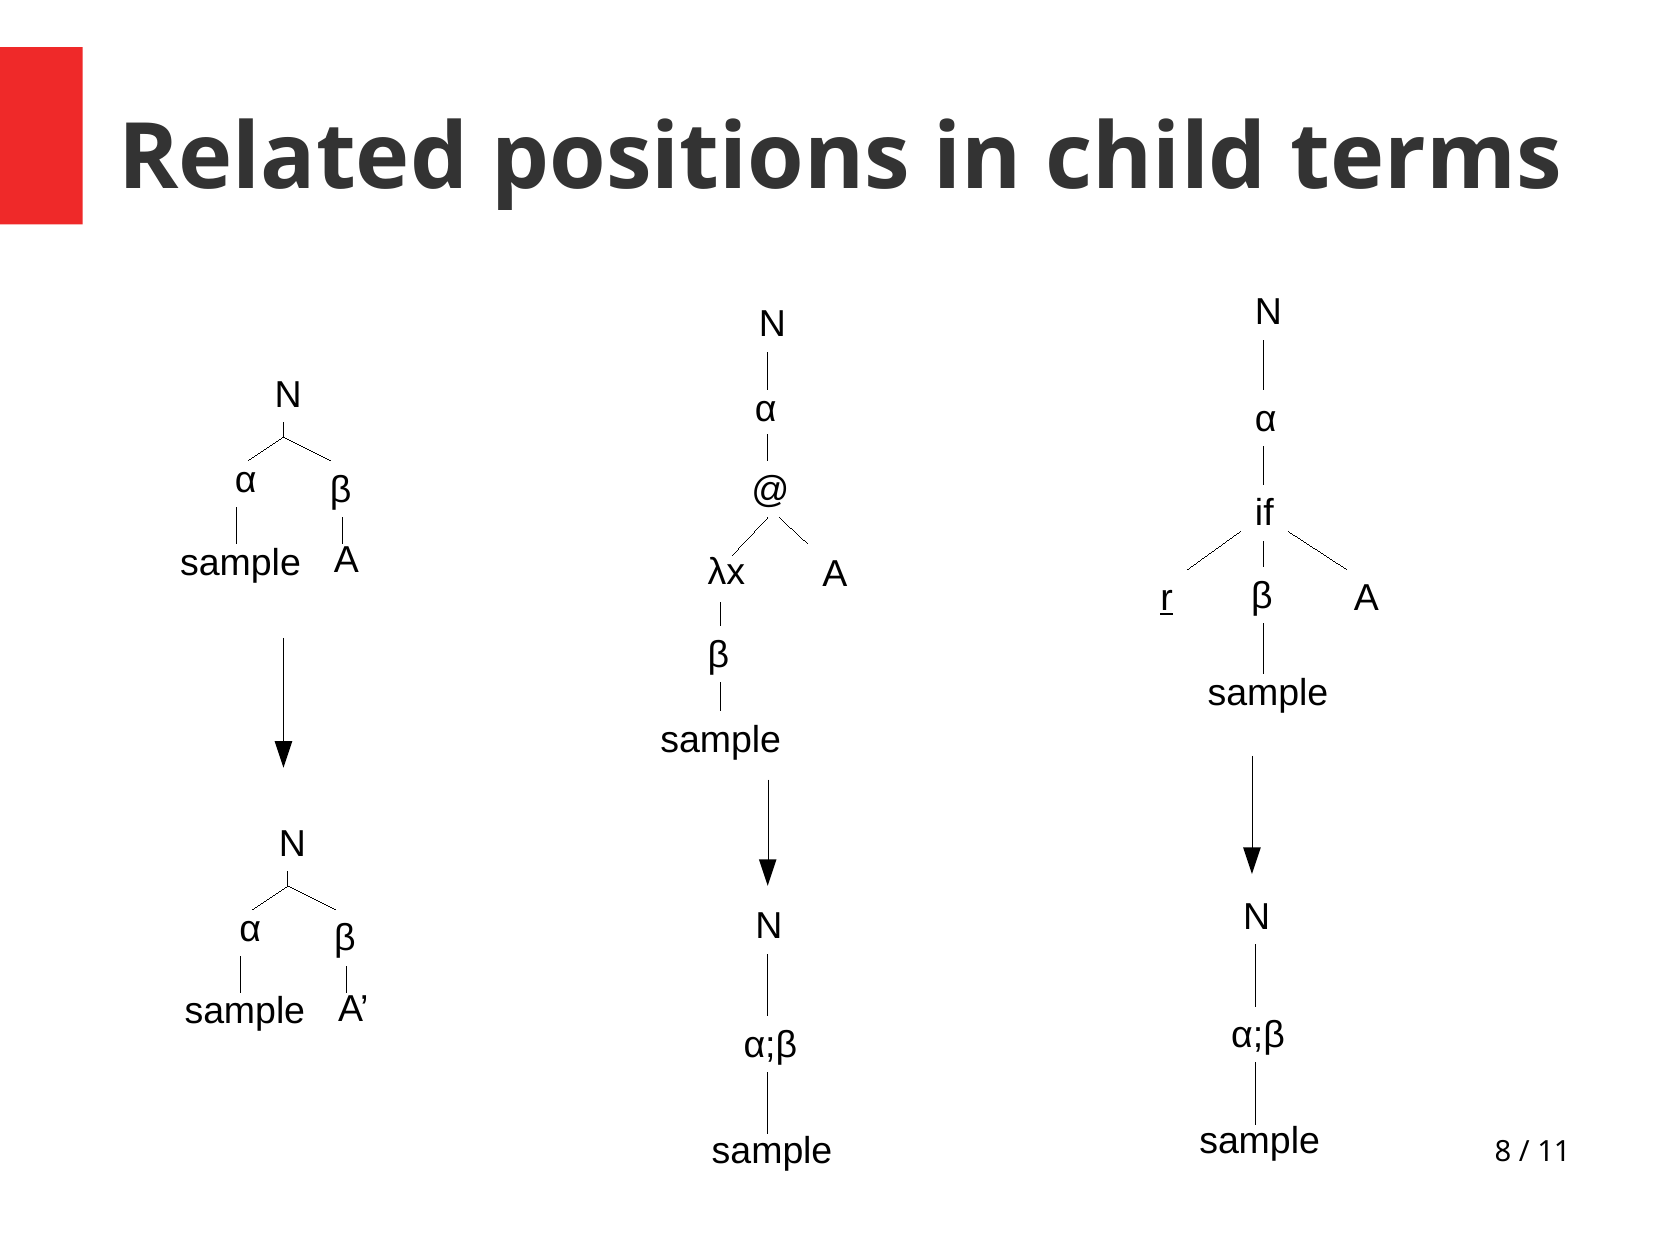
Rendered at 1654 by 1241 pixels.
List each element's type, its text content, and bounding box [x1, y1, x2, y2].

text_box sample [169, 982, 320, 1040]
text_box α;β [1216, 1006, 1300, 1063]
text_box α [224, 899, 277, 957]
text_box if [1240, 484, 1289, 542]
text_box β [1236, 566, 1288, 624]
text_box N [264, 814, 321, 872]
text_box sample [696, 1122, 847, 1179]
text_box N [259, 366, 317, 423]
text_box r [1145, 569, 1188, 626]
text_box sample [1184, 1112, 1335, 1170]
text_box β [319, 909, 371, 967]
text_box N [740, 897, 798, 955]
title Related positions in child terms [118, 45, 1571, 260]
text_box A [318, 531, 374, 589]
text_box λx [692, 543, 761, 615]
text_box A [807, 545, 863, 603]
text_box α [220, 451, 272, 508]
text_box sample [1192, 663, 1344, 721]
text_box @ [736, 460, 805, 518]
text_box β [692, 625, 745, 683]
text_box A’ [323, 980, 390, 1080]
text_box N [1228, 888, 1285, 945]
text_box β [315, 460, 367, 518]
text_box α [1240, 389, 1292, 447]
text_box N [1240, 283, 1297, 341]
text_box sample [645, 710, 796, 768]
text_box α;β [728, 1015, 813, 1073]
text_box N [744, 295, 801, 353]
text_box sample [165, 533, 316, 591]
text_box A [1339, 569, 1394, 626]
text_box α [739, 380, 792, 438]
